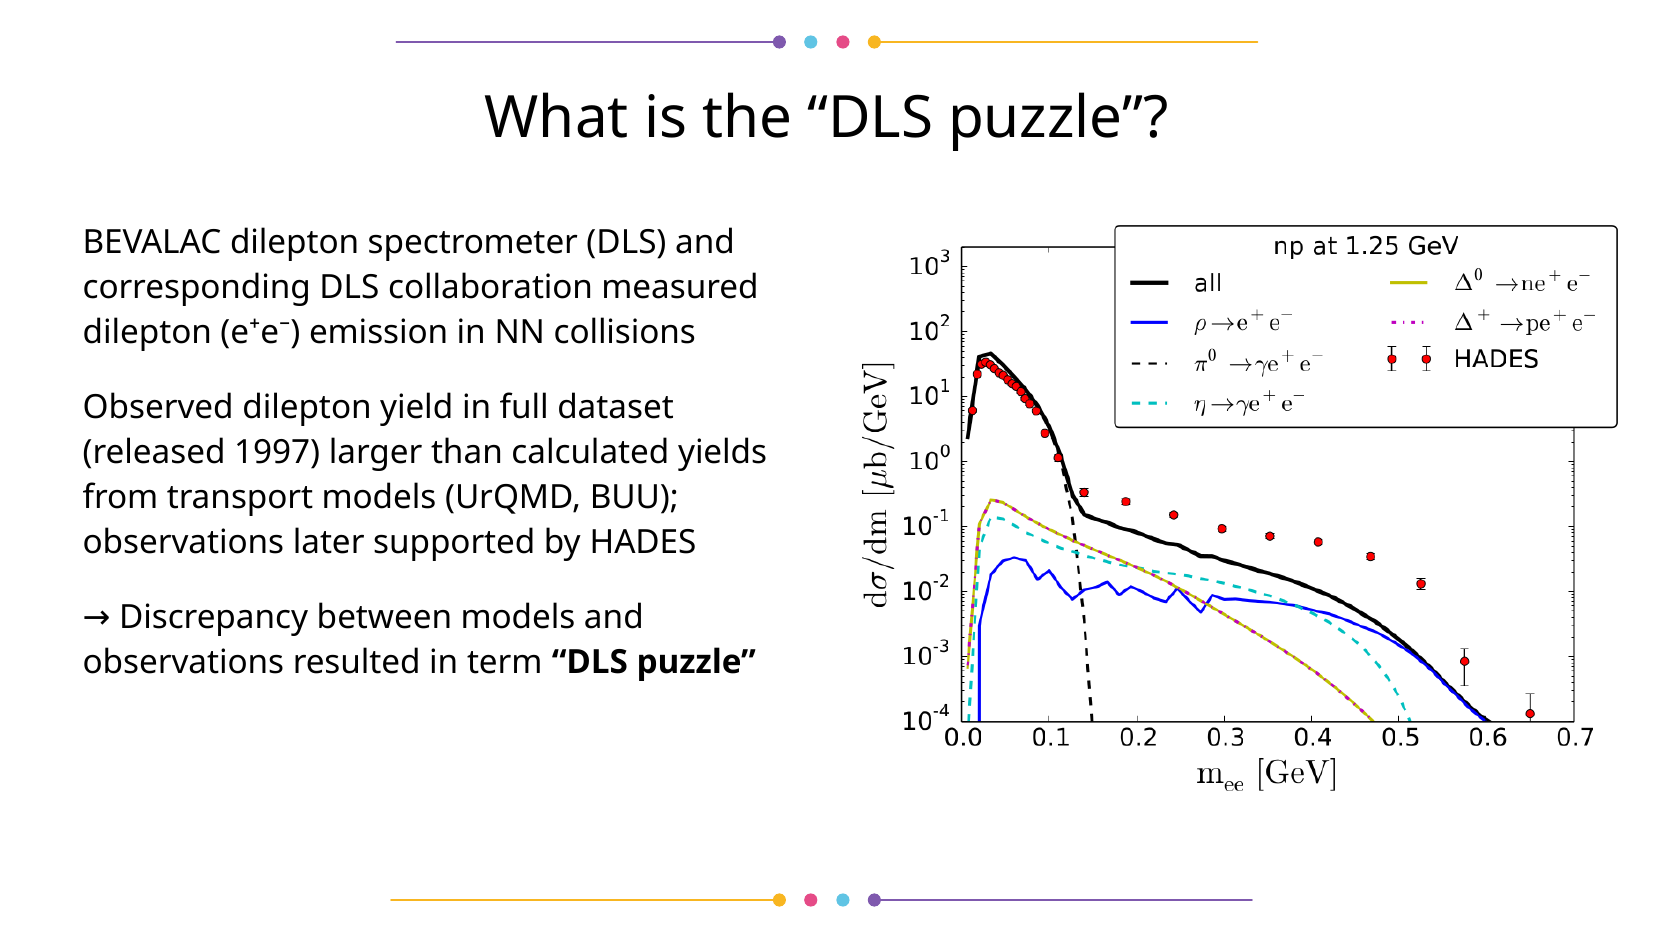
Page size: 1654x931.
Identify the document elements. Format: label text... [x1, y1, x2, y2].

title What is the “DLS puzzle”? [82, 37, 1571, 193]
list BEVALAC dilepton spectrometer (DLS) and corresponding DLS collaboration measured dilepton (e⁺e⁻) emission in NN collisions Observed dilepton yield in full dataset (released 1997) larger than calculated yields from transport models (UrQMD, BUU); observations later supported by HADES → Discrepancy between models and observations resulted in term “DLS puzzle” [82, 217, 809, 857]
picture [856, 221, 1619, 798]
